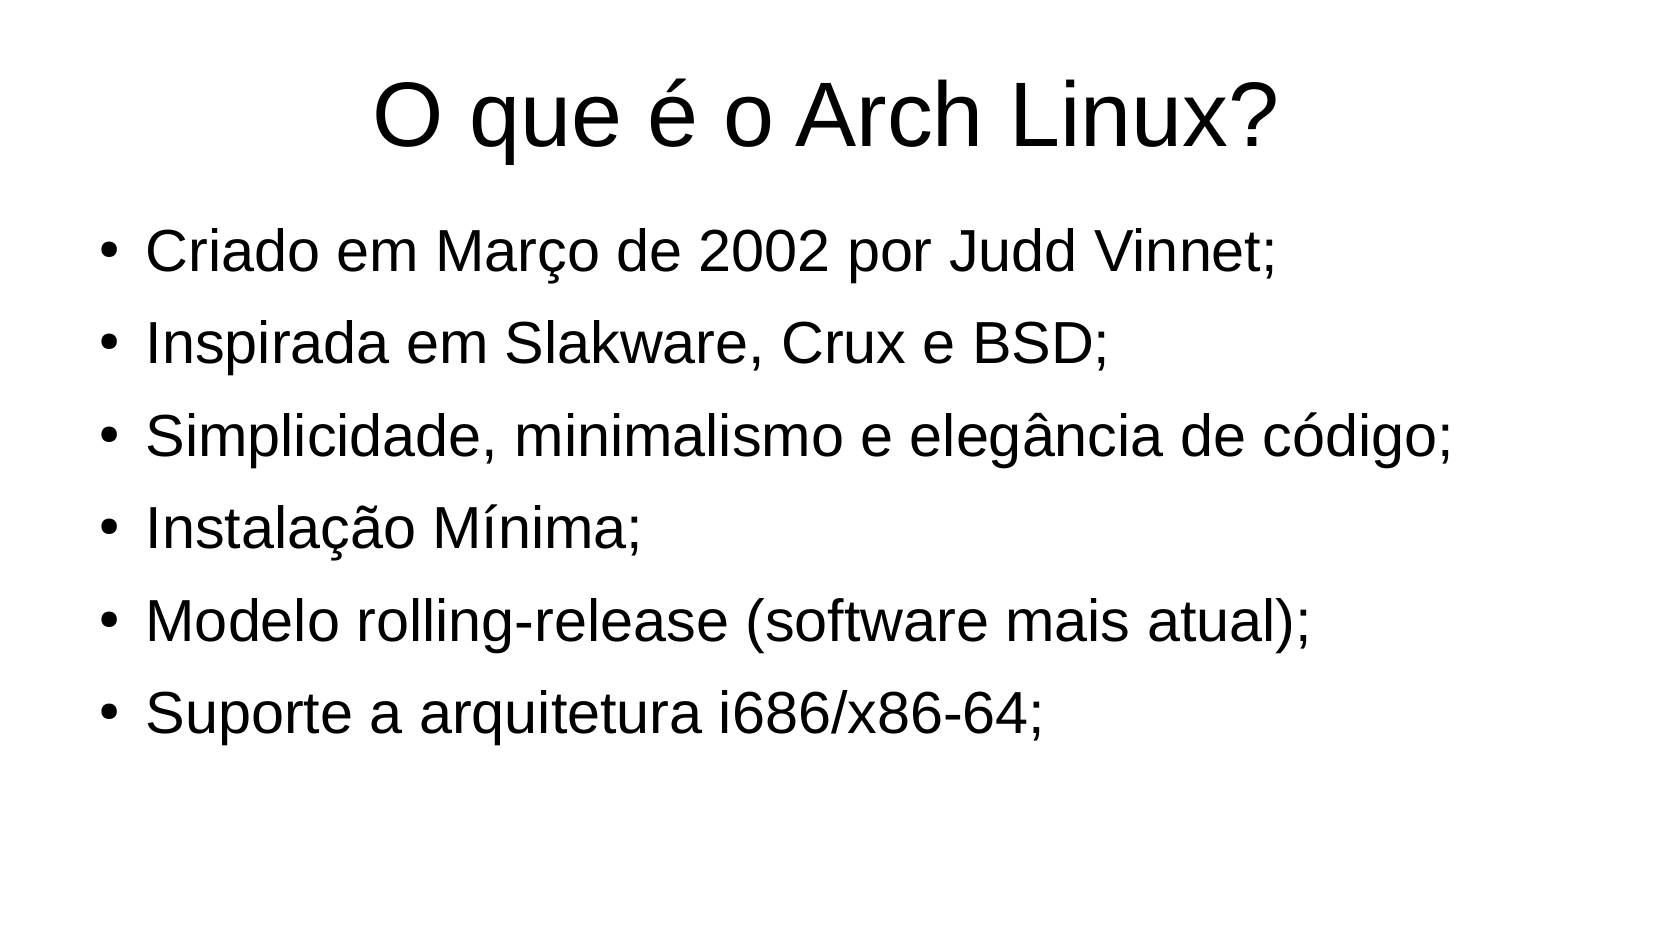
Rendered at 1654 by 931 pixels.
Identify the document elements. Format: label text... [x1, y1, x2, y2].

list Criado em Março de 2002 por Judd Vinnet; Inspirada em Slakware, Crux e BSD; Simplicidade, minimalismo e elegância de código; Instalação Mínima; Modelo rolling-release (software mais atual); Suporte a arquitetura i686/x86-64; [82, 217, 1571, 758]
title O que é o Arch Linux? [82, 37, 1571, 193]
